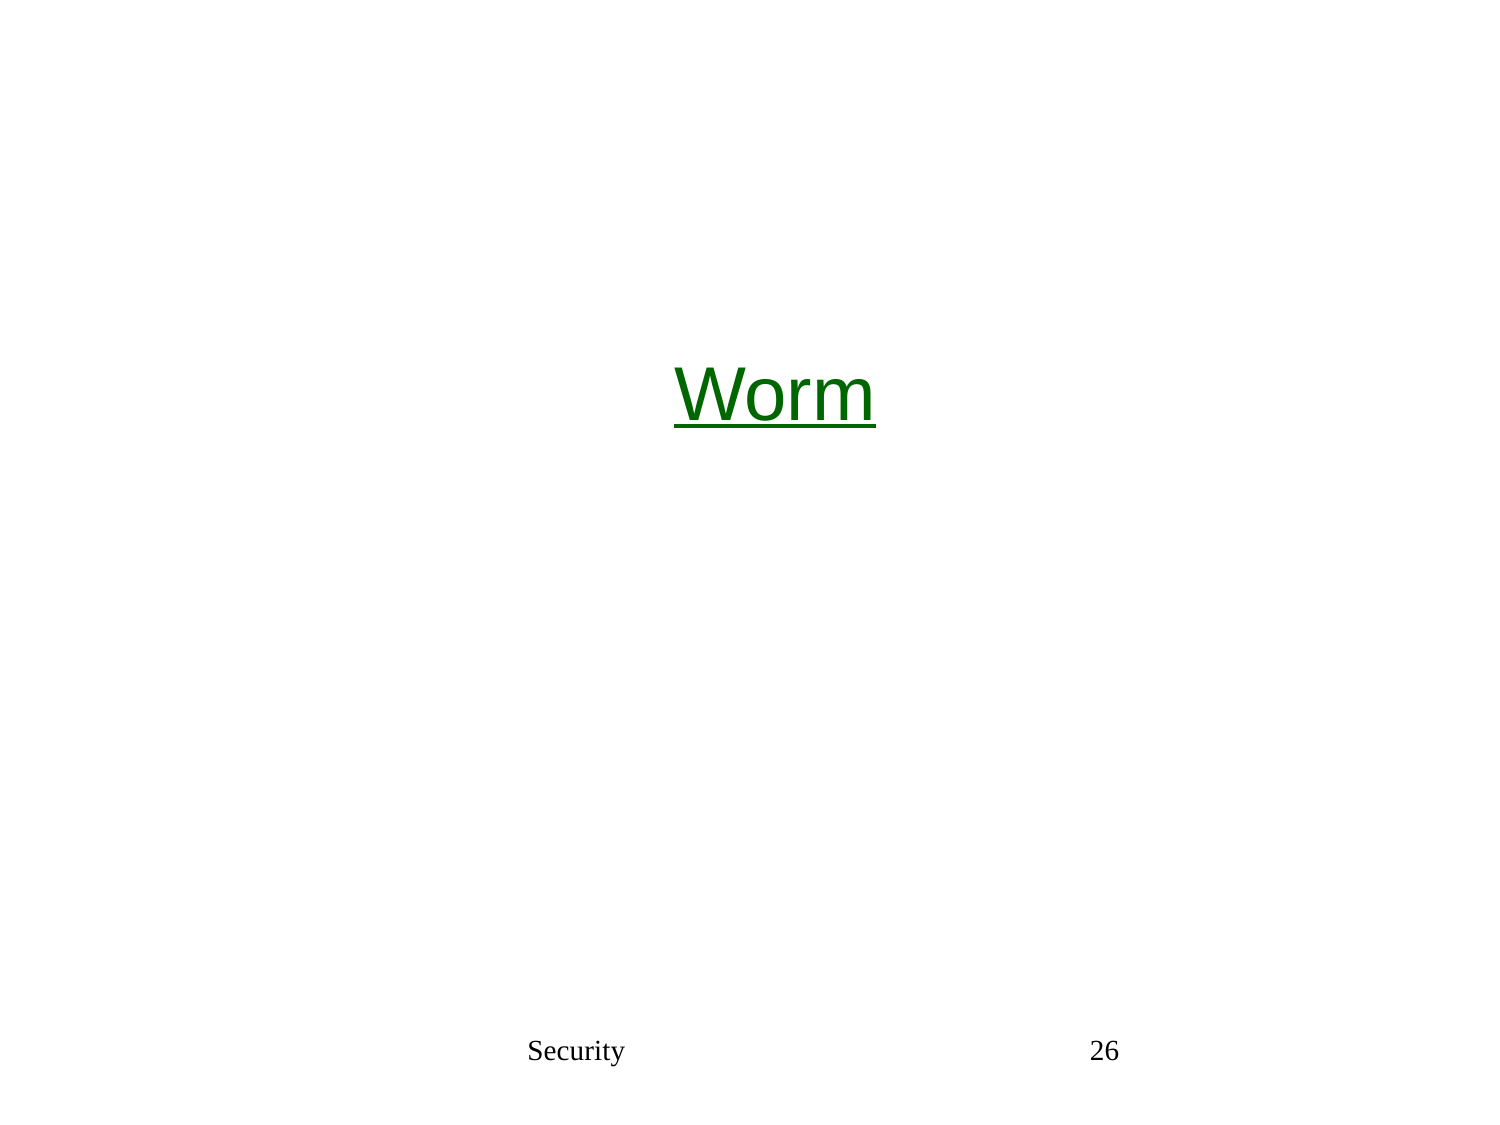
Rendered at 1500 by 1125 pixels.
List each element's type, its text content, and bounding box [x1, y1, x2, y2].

slide_number <number> [1074, 1024, 1425, 1100]
title Worm [150, 299, 1401, 488]
footer Security [512, 1024, 988, 1100]
